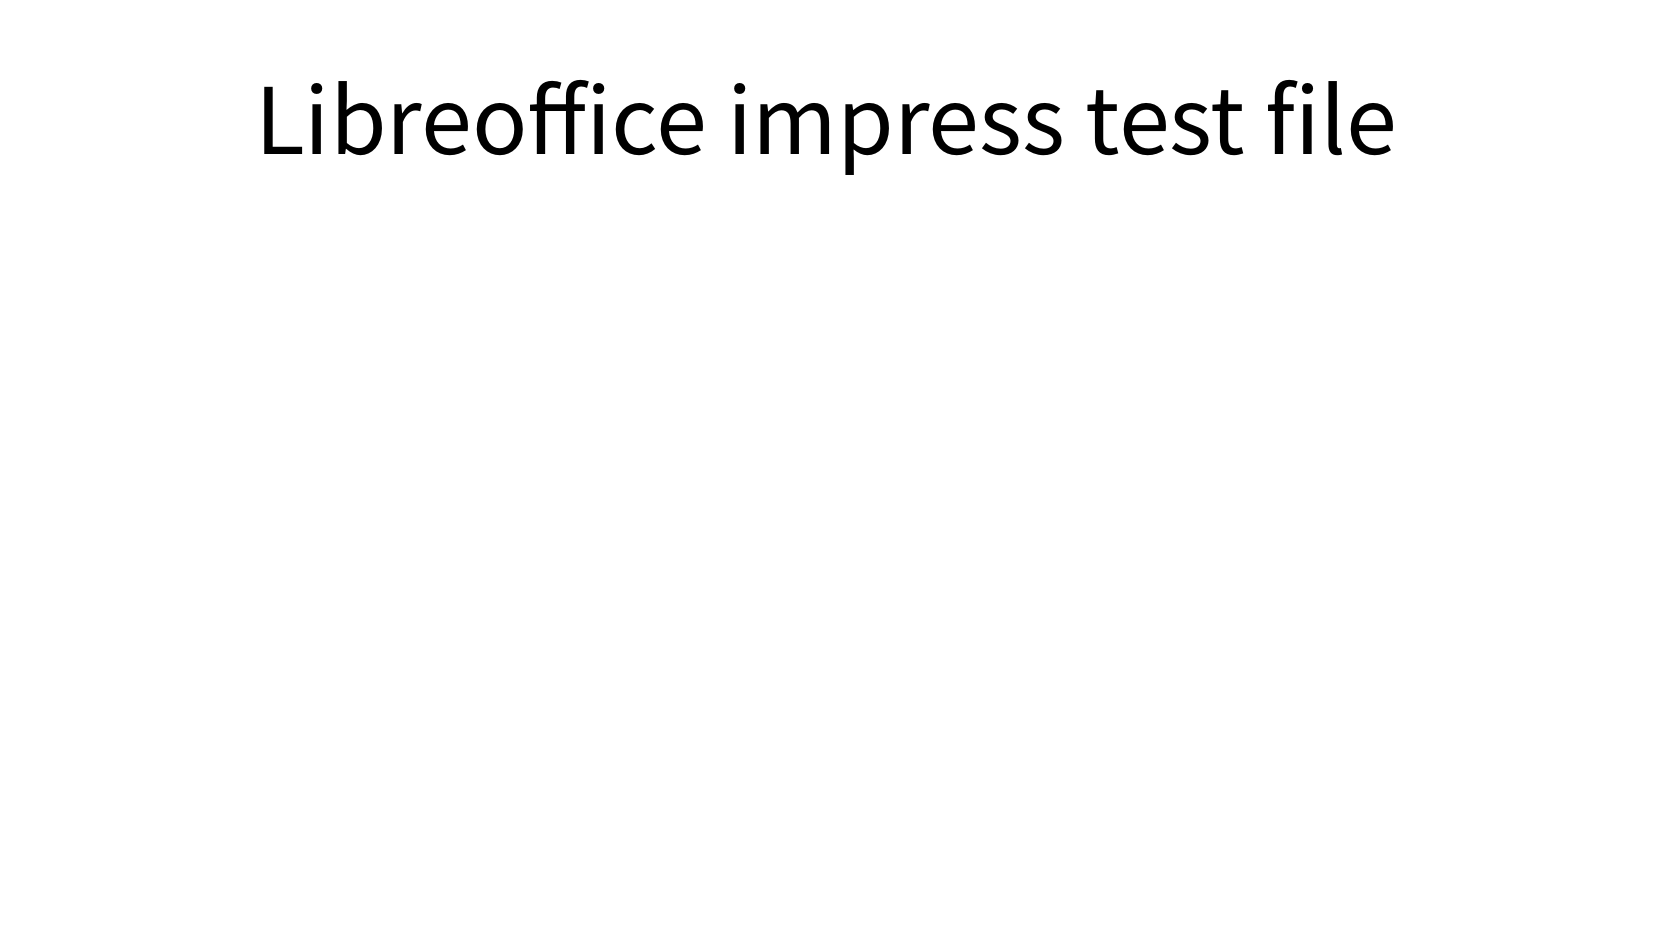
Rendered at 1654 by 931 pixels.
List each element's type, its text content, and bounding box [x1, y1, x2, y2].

title Libreoffice impress test file [82, 37, 1571, 193]
